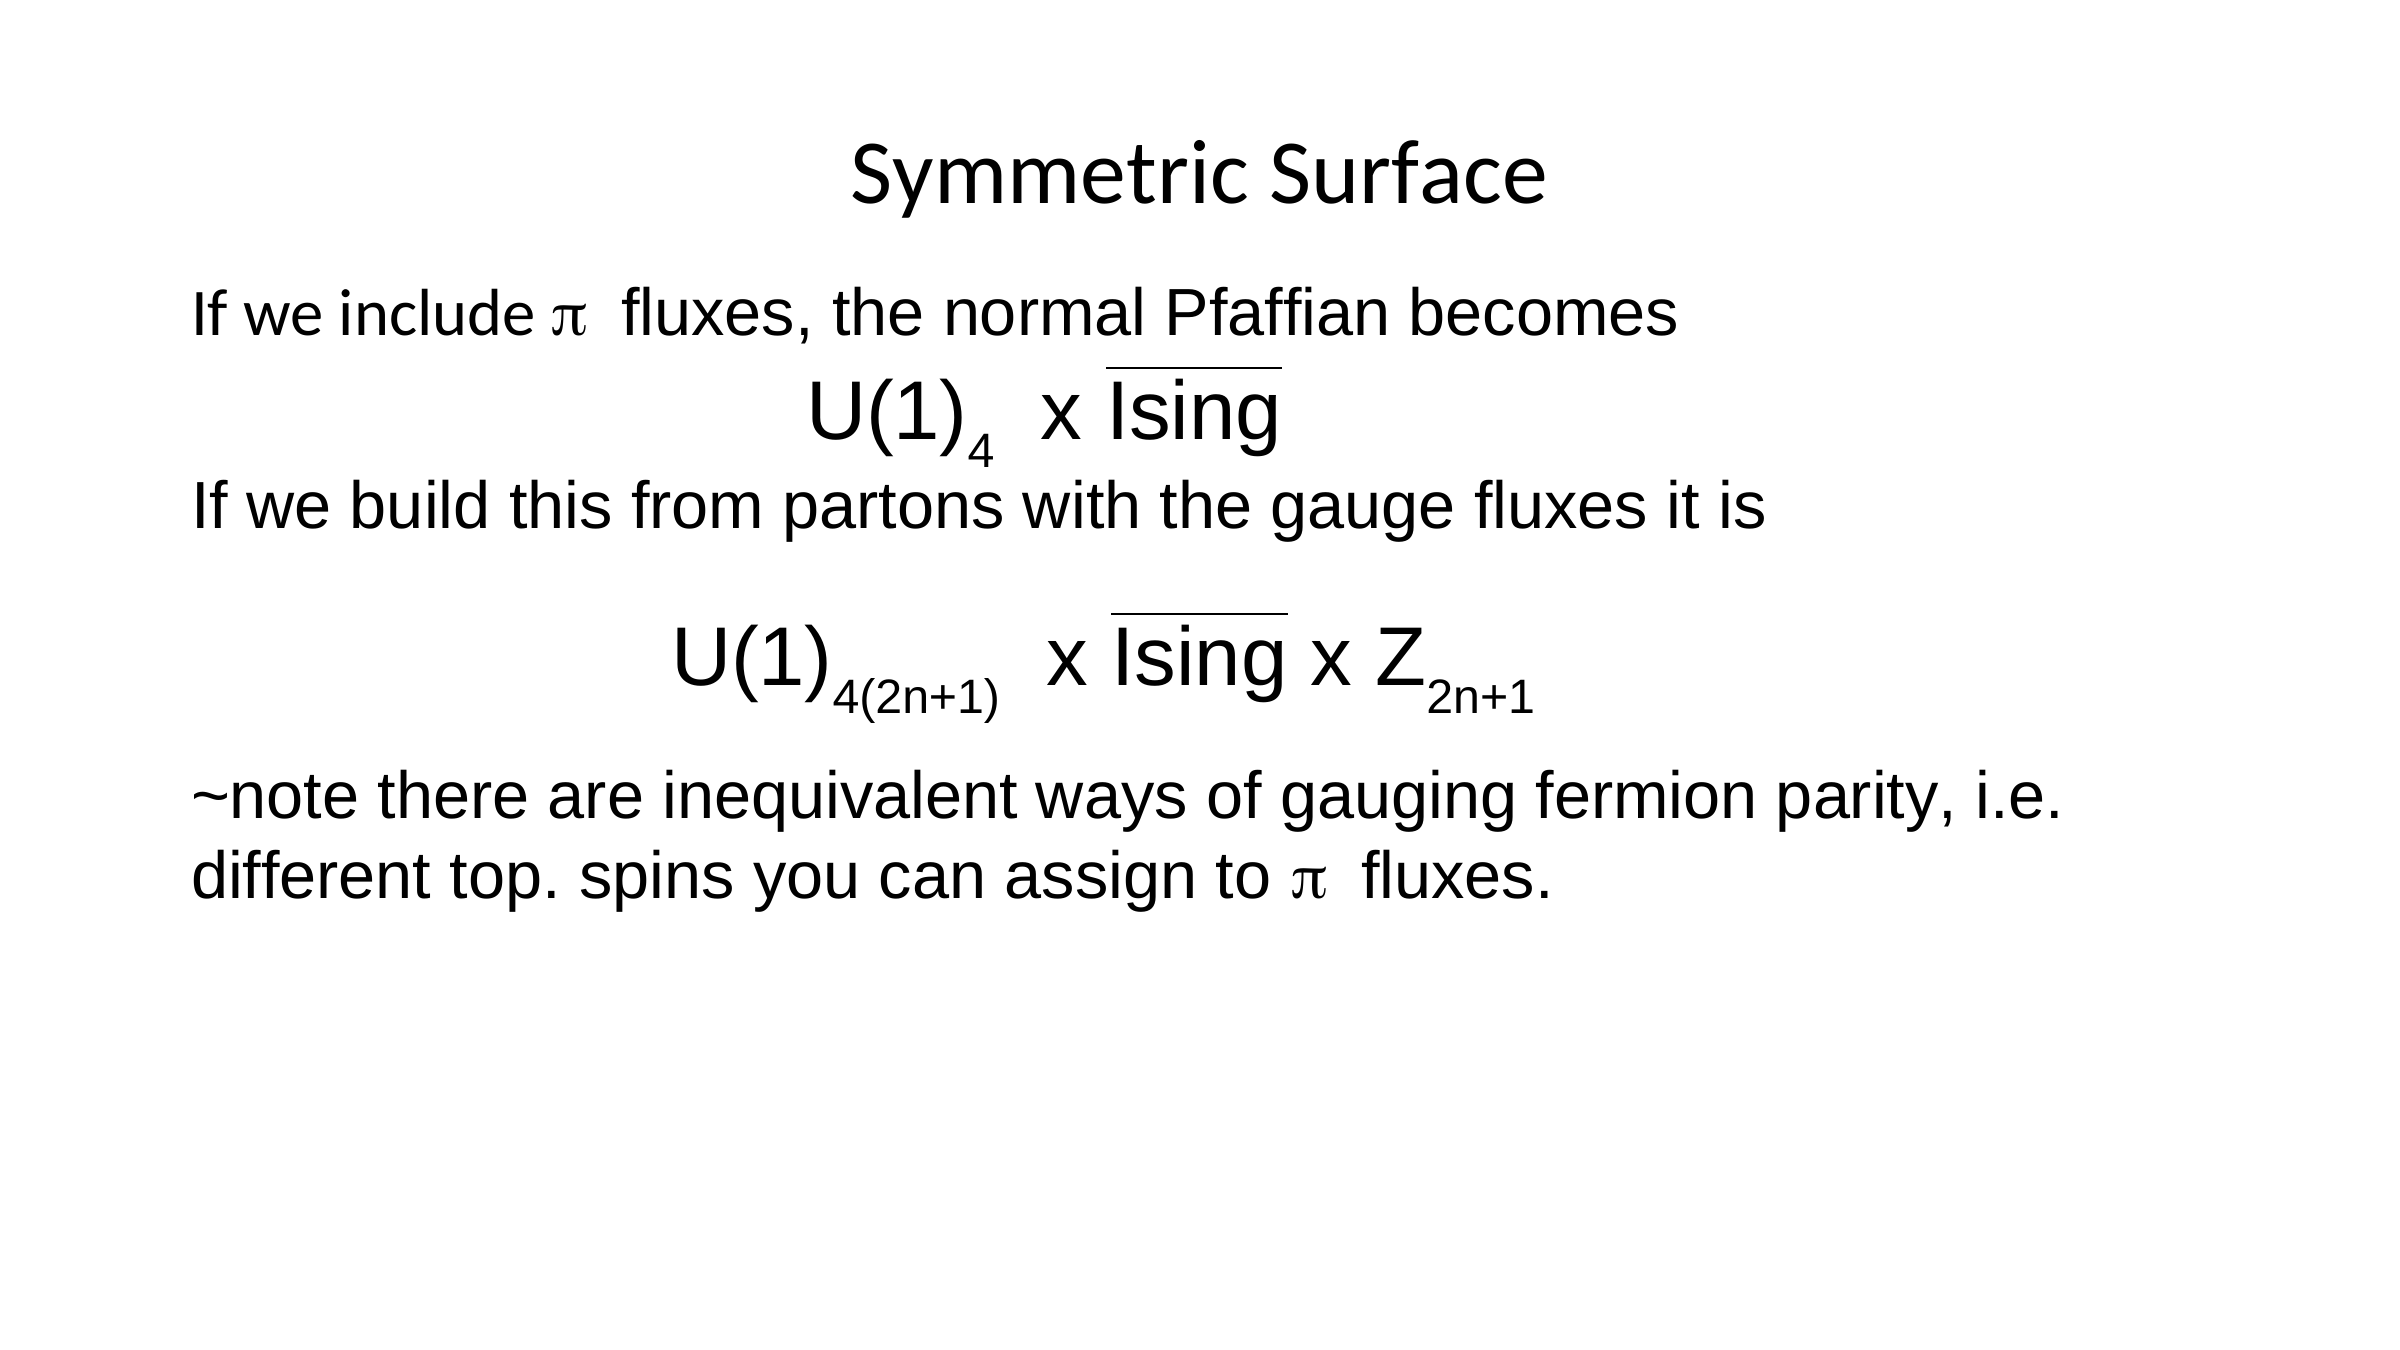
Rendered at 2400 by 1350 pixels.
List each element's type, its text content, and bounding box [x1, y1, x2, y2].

text_box U(1)4 x Ising [735, 348, 2247, 595]
title Symmetric Surface [120, 46, 2280, 261]
text_box U(1)4(2n+1) x Ising x Z2n+1 [600, 594, 2112, 841]
list If we include p fluxes, the normal Pfaffian becomes If we build this from partons with the gauge fluxes it is ~note there are inequivalent ways of gauging fermion parity, i.e. different top. spins you can assign to p fluxes. [120, 261, 2280, 1171]
